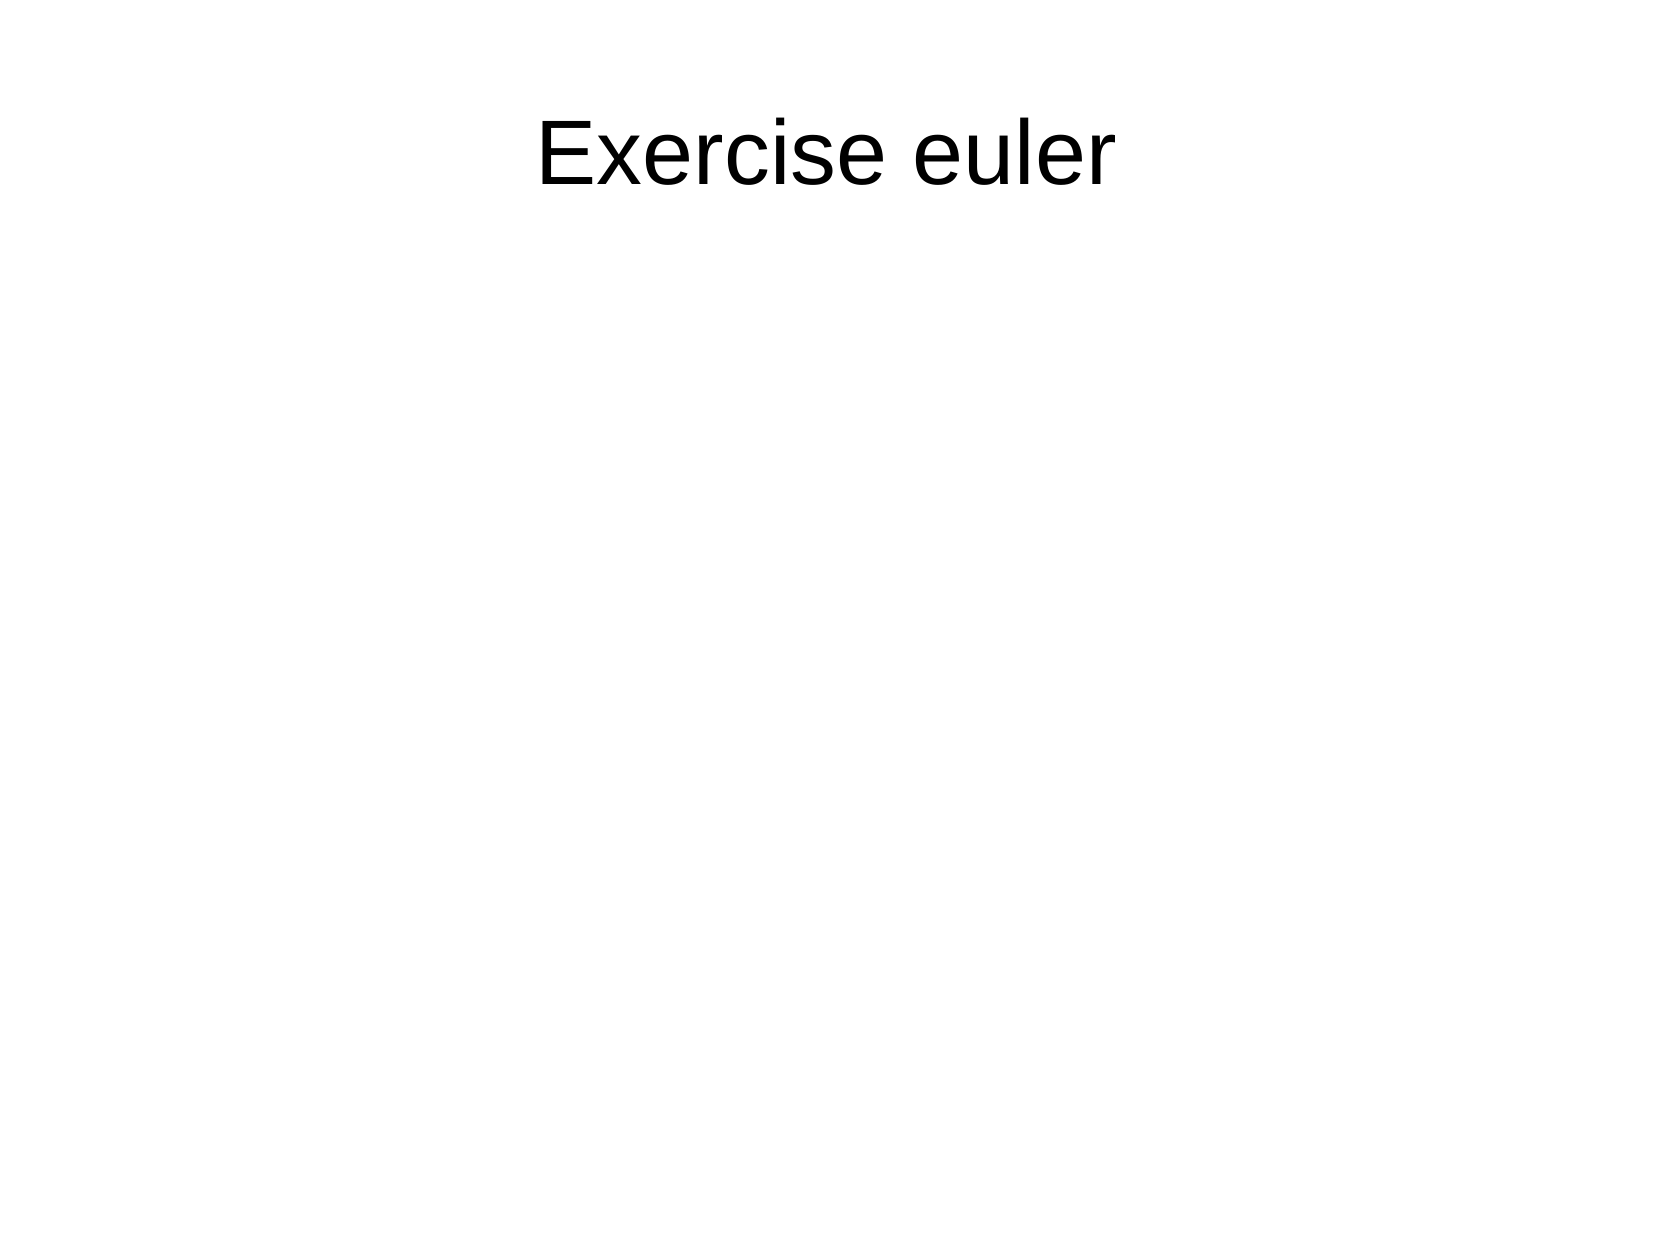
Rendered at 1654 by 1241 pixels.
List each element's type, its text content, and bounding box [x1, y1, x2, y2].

title Exercise euler [82, 49, 1571, 257]
